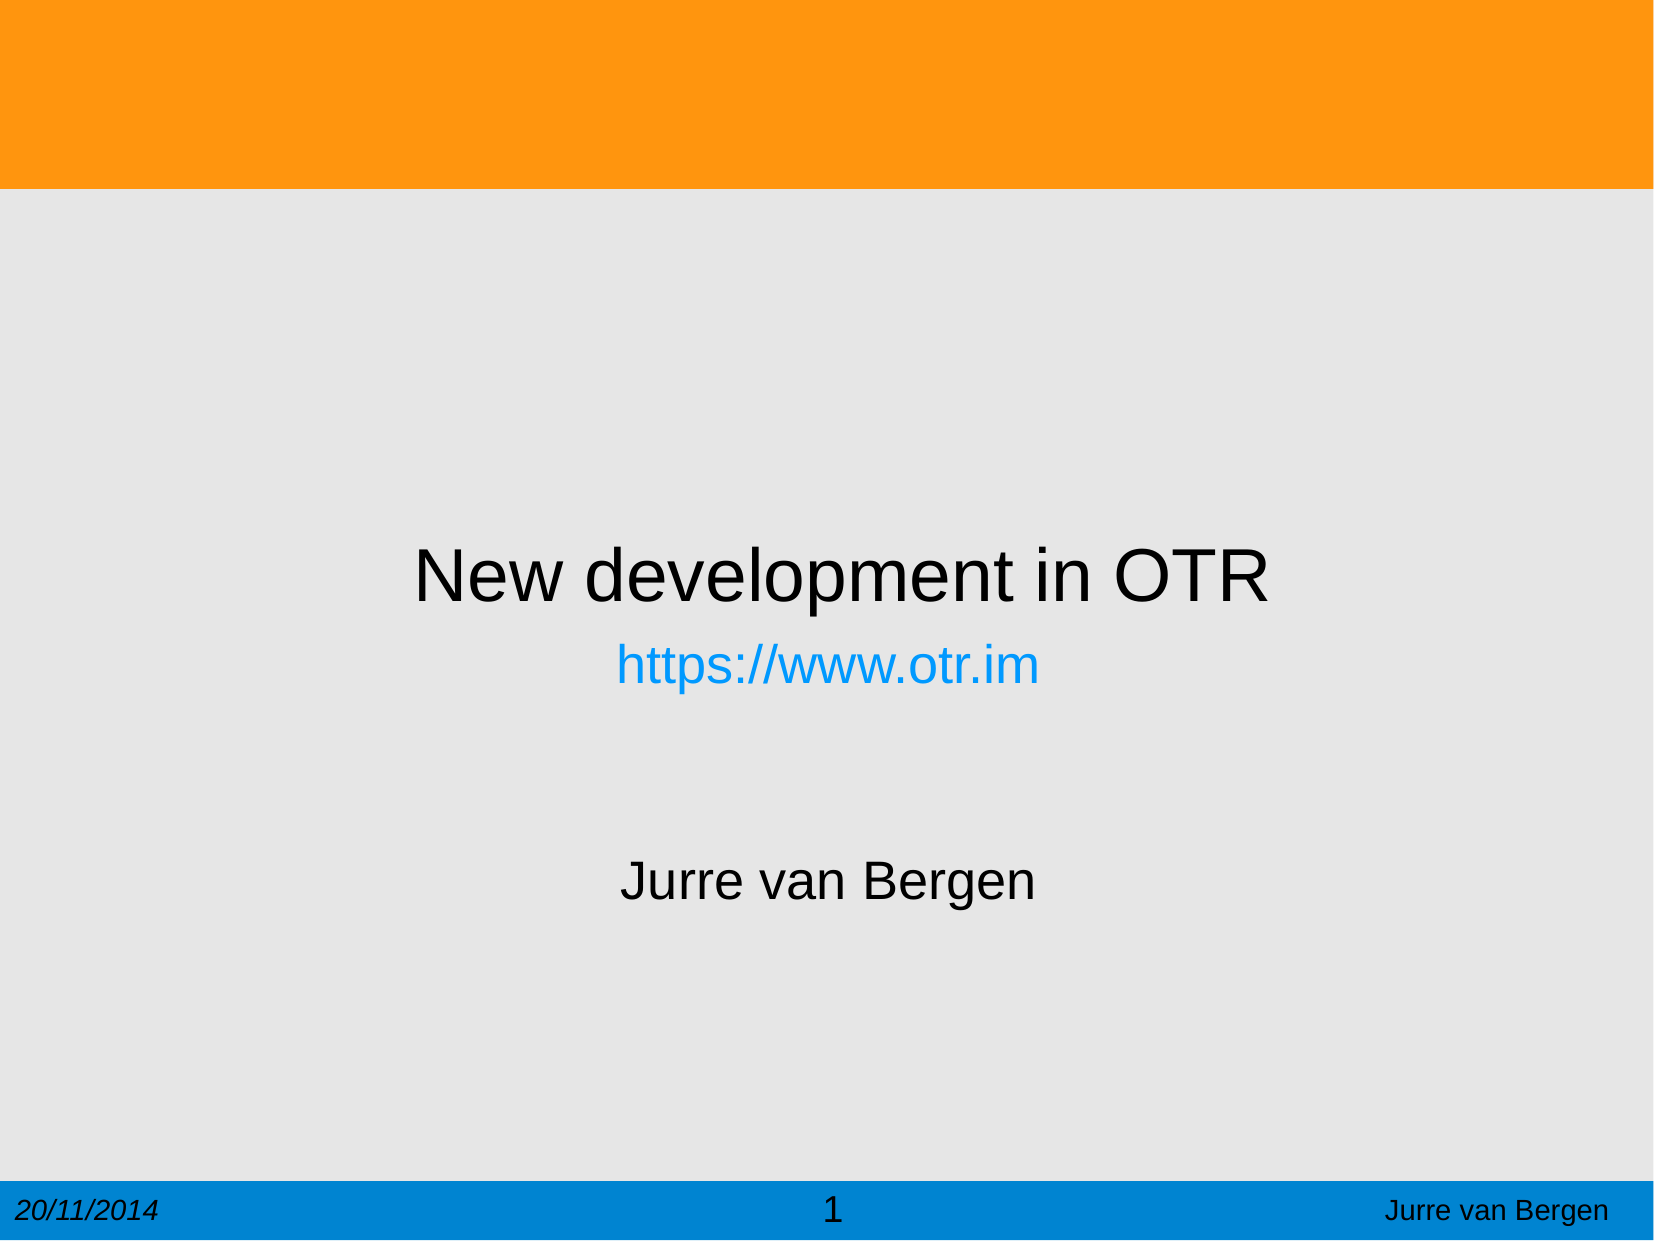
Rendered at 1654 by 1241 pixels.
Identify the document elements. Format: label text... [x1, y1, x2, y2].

text_box https://www.otr.im [482, 627, 1055, 764]
text_box New development in OTR [336, 525, 1288, 625]
text_box Jurre van Bergen [118, 843, 1053, 919]
